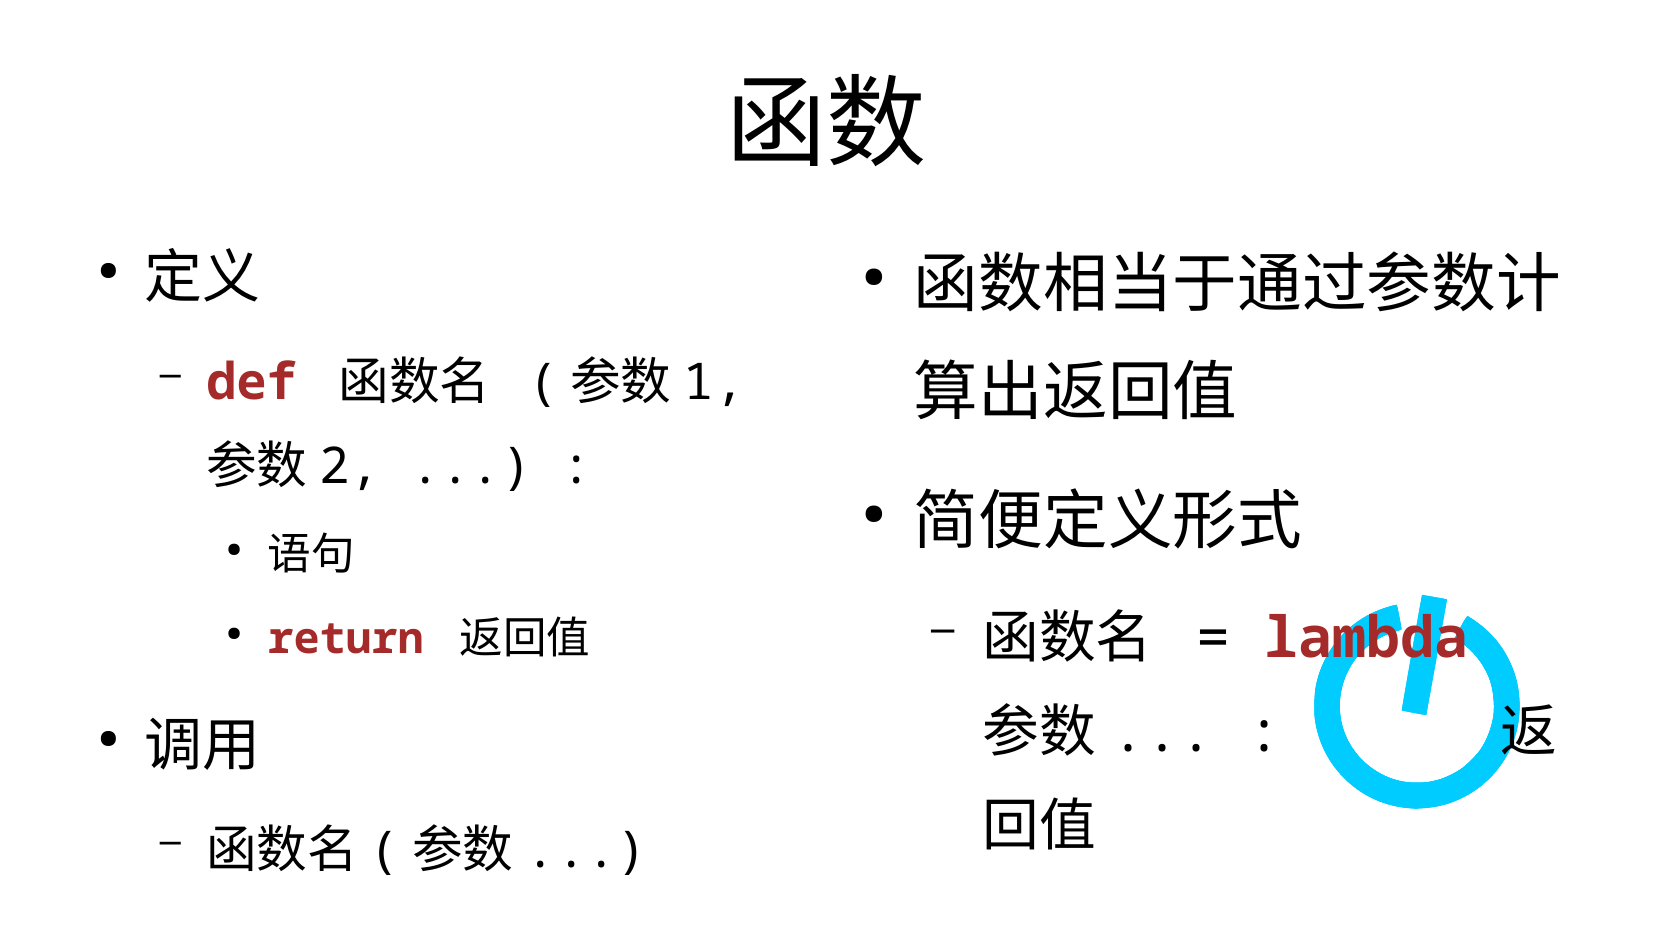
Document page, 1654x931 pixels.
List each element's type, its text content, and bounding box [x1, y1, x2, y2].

list 函数相当于通过参数计算出返回值 简便定义形式 函数名 = lambda 参数... : 返回值 [845, 217, 1572, 863]
title 函数 [82, 37, 1571, 193]
list 定义 def 函数名 (参数1, 参数2, ...) : 语句 return 返回值 调用 函数名(参数...) [82, 217, 809, 886]
